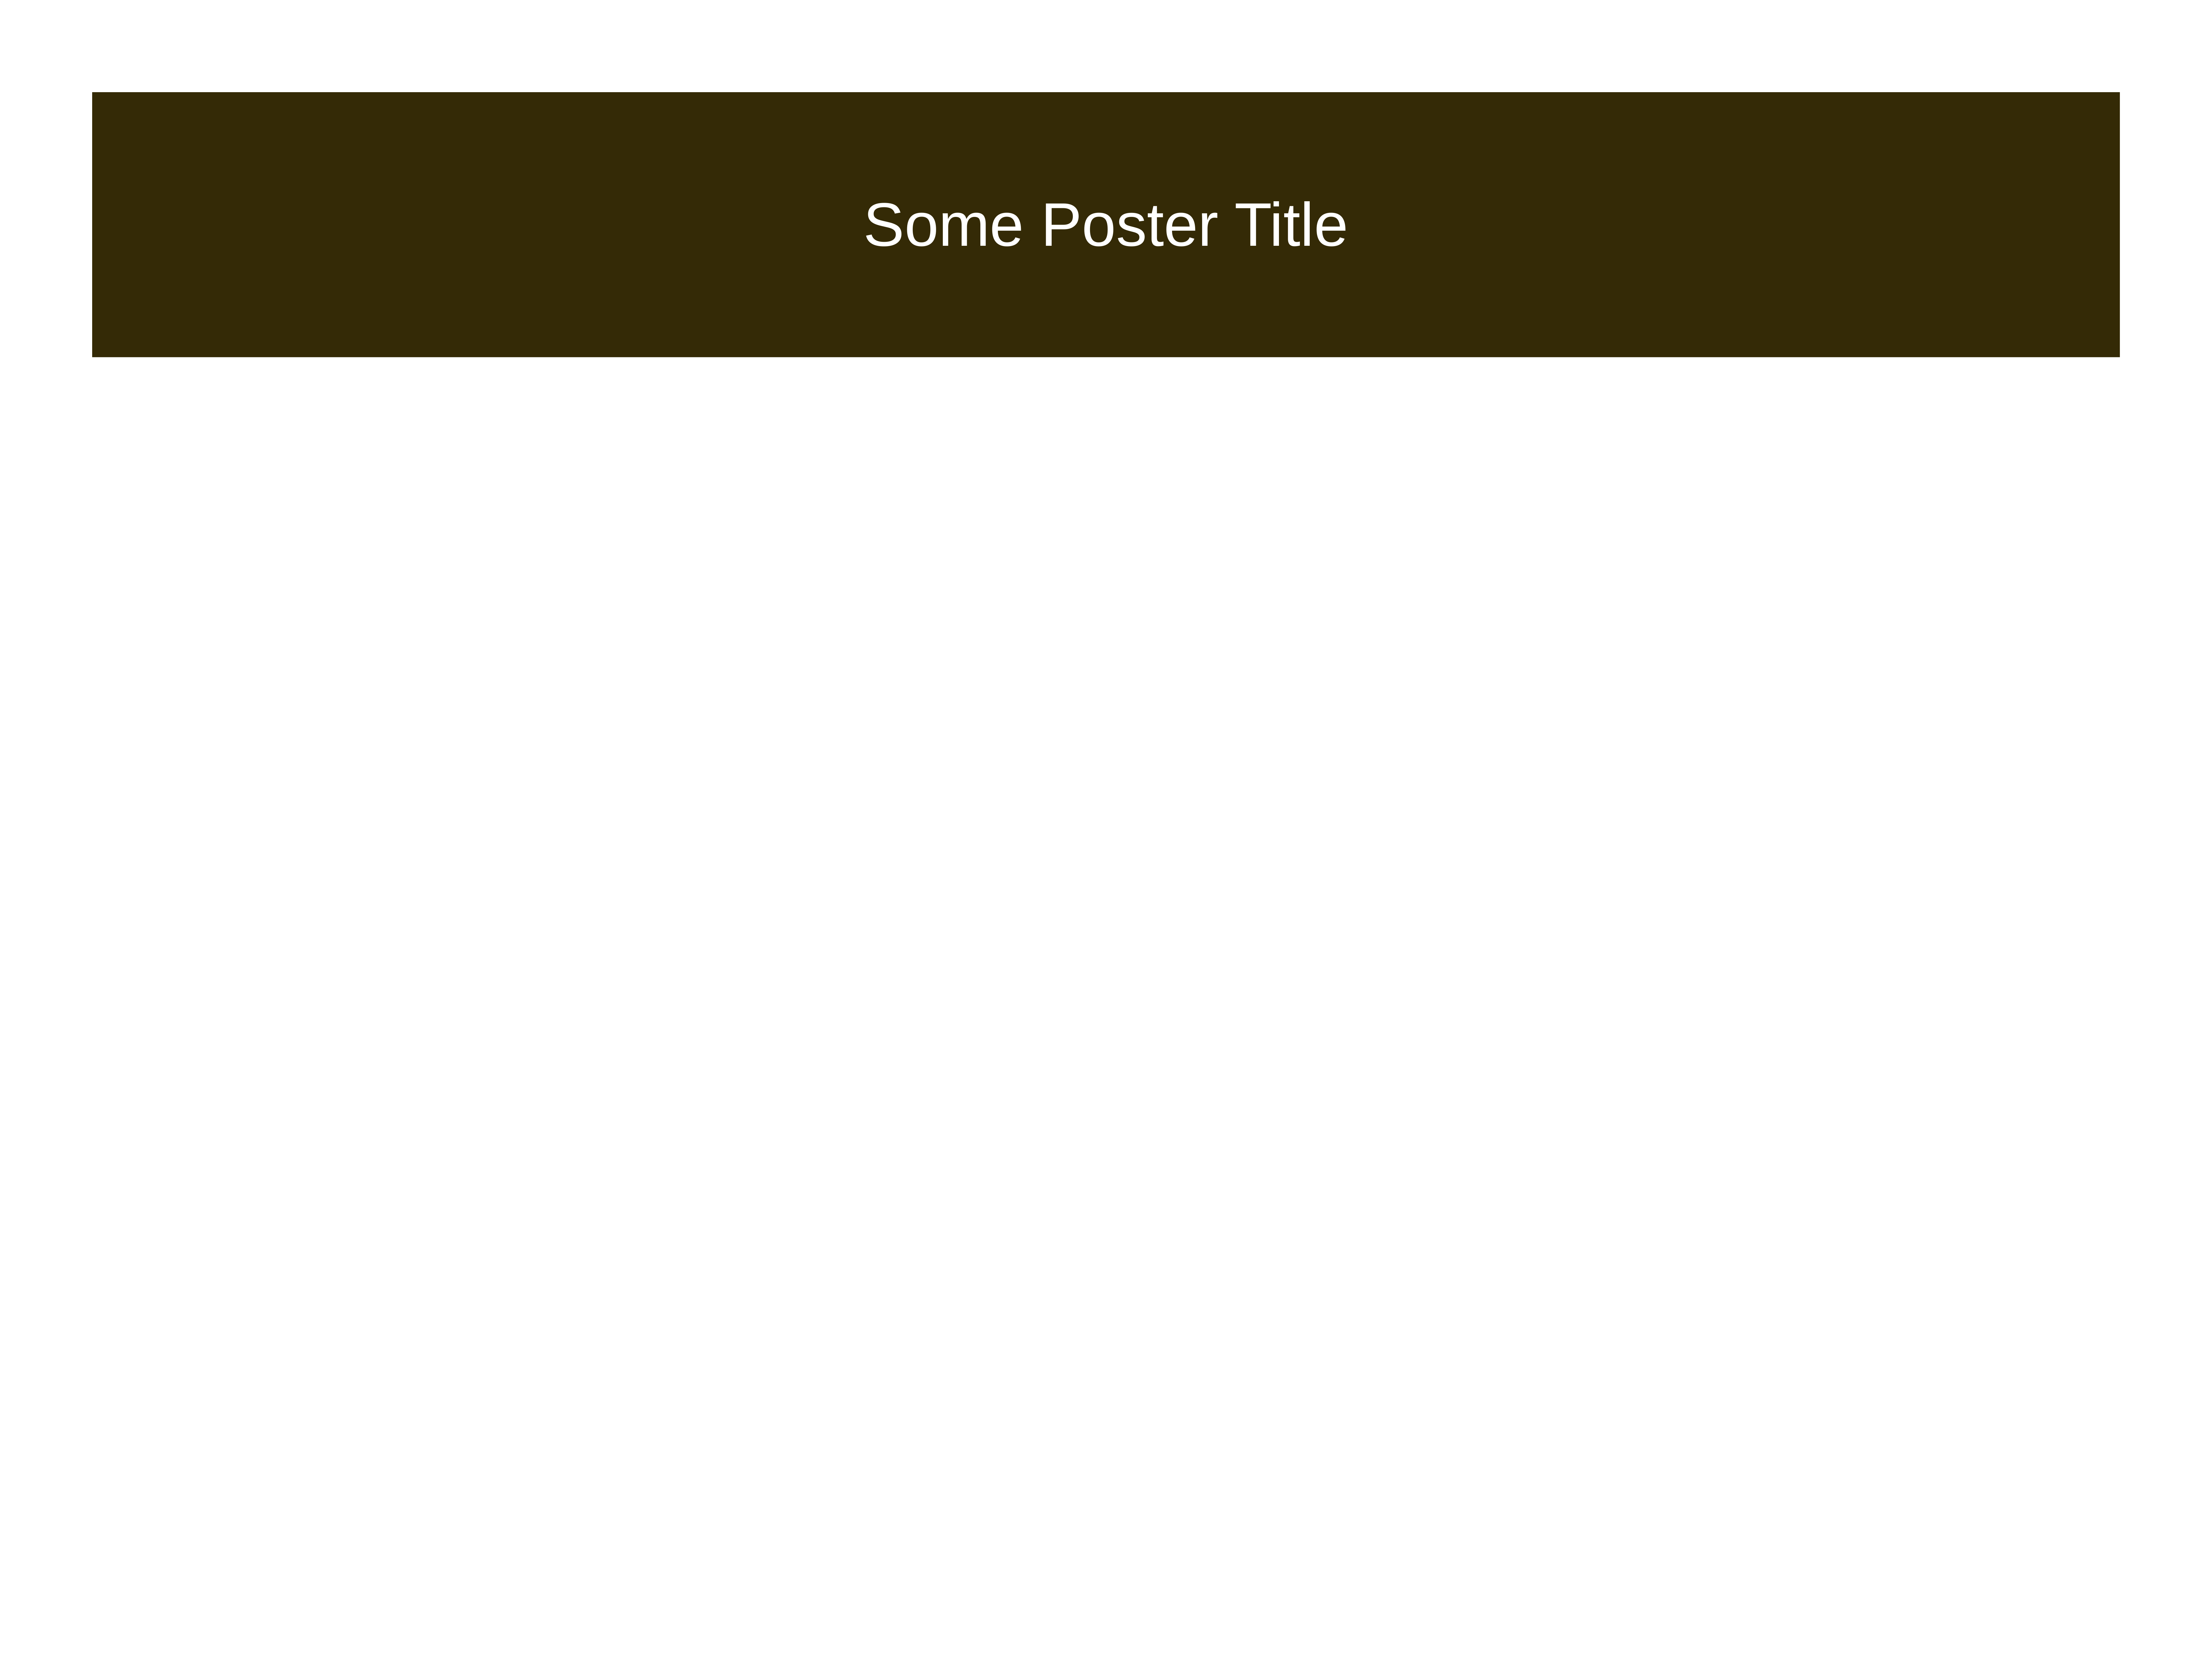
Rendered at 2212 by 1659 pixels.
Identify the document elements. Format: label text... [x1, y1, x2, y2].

text_box Some Poster Title [92, 92, 2120, 357]
